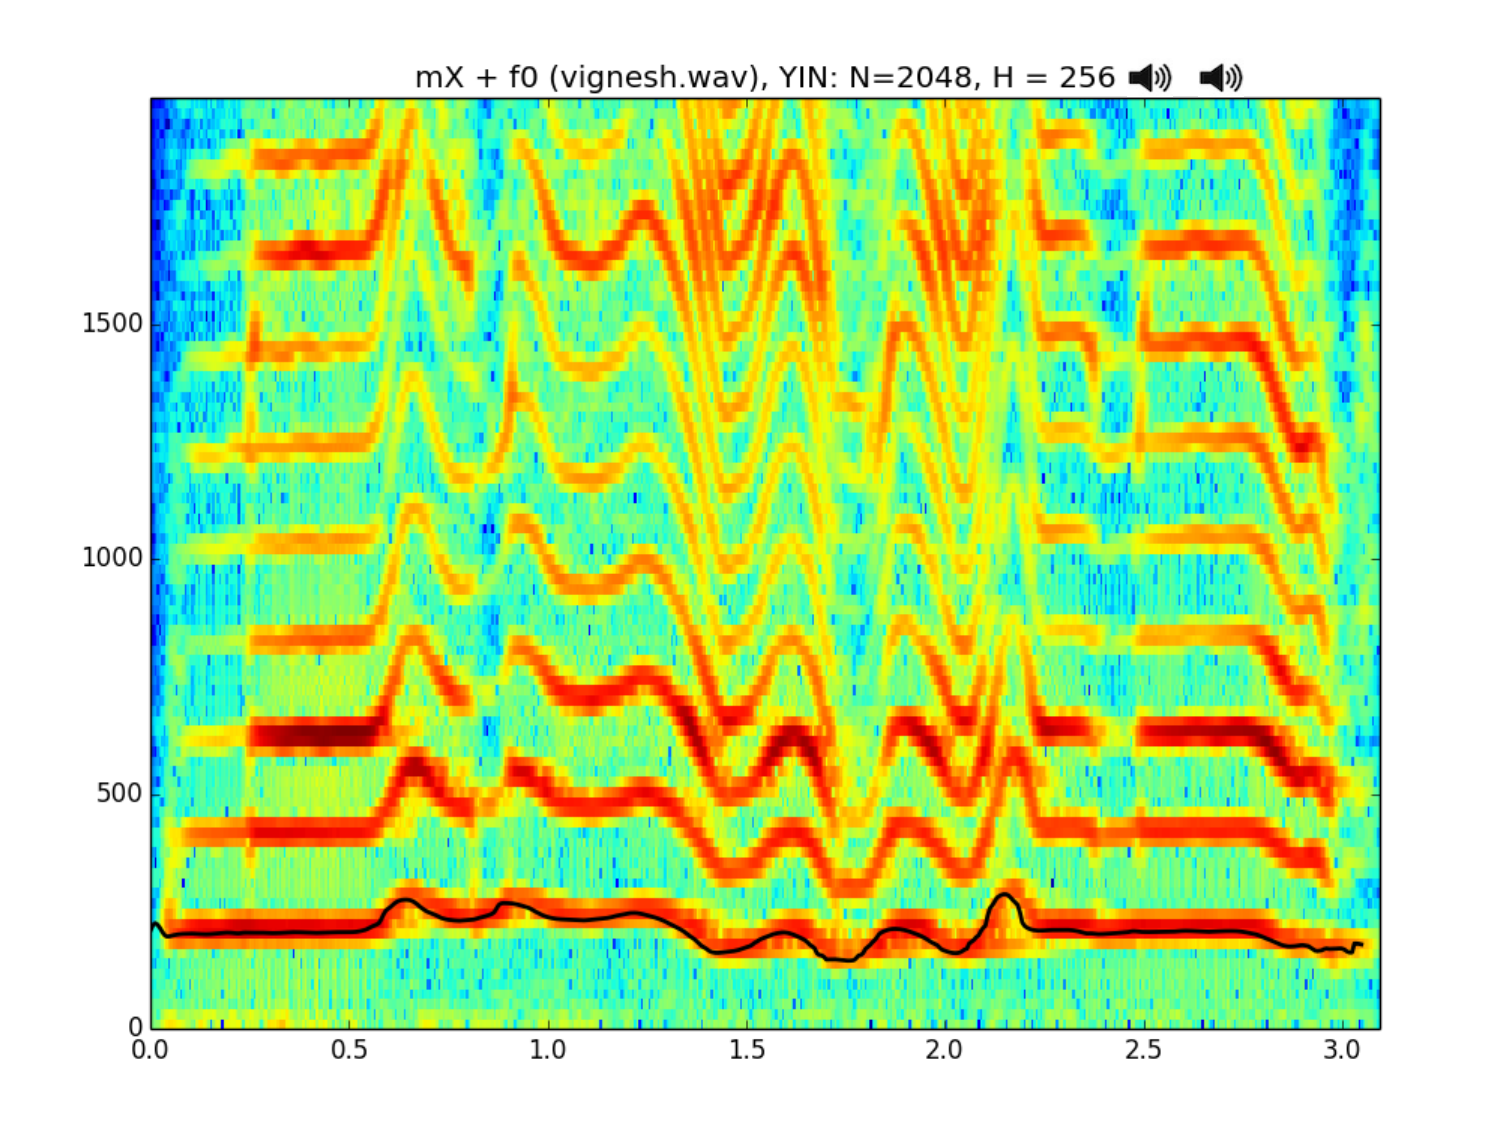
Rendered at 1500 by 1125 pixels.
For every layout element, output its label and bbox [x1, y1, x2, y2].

picture [56, 38, 1407, 1089]
